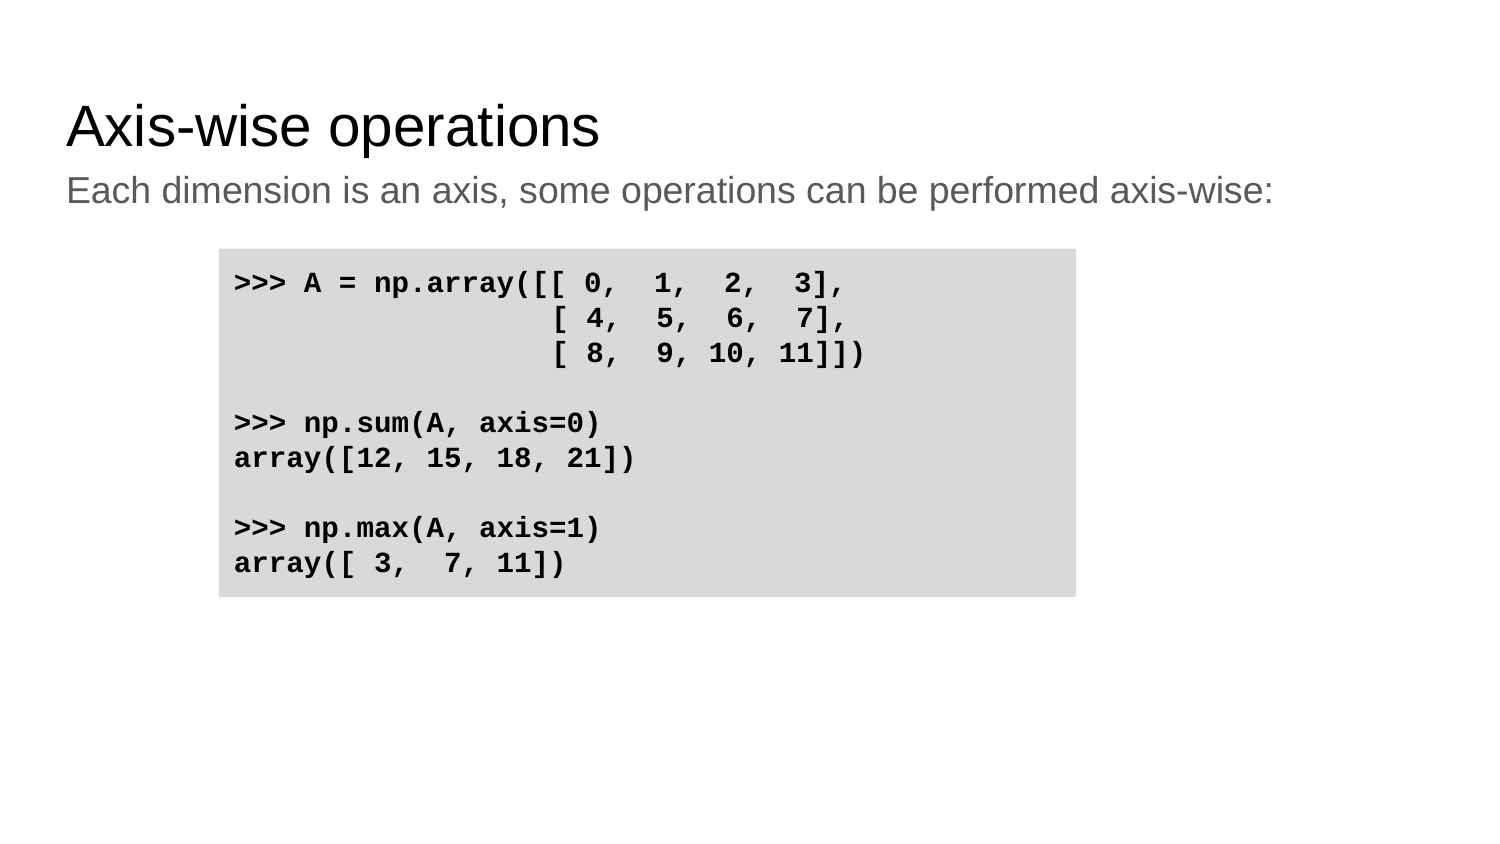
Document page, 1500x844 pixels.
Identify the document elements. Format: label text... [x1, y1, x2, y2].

text_box >>> A = np.array([[ 0, 1, 2, 3], [ 4, 5, 6, 7], [ 8, 9, 10, 11]]) >>> np.sum(A, axis=0) array([12, 15, 18, 21]) >>> np.max(A, axis=1) array([ 3, 7, 11]) [218, 248, 1077, 597]
list Each dimension is an axis, some operations can be performed axis-wise: [51, 151, 1449, 712]
title Axis-wise operations [51, 72, 1449, 151]
